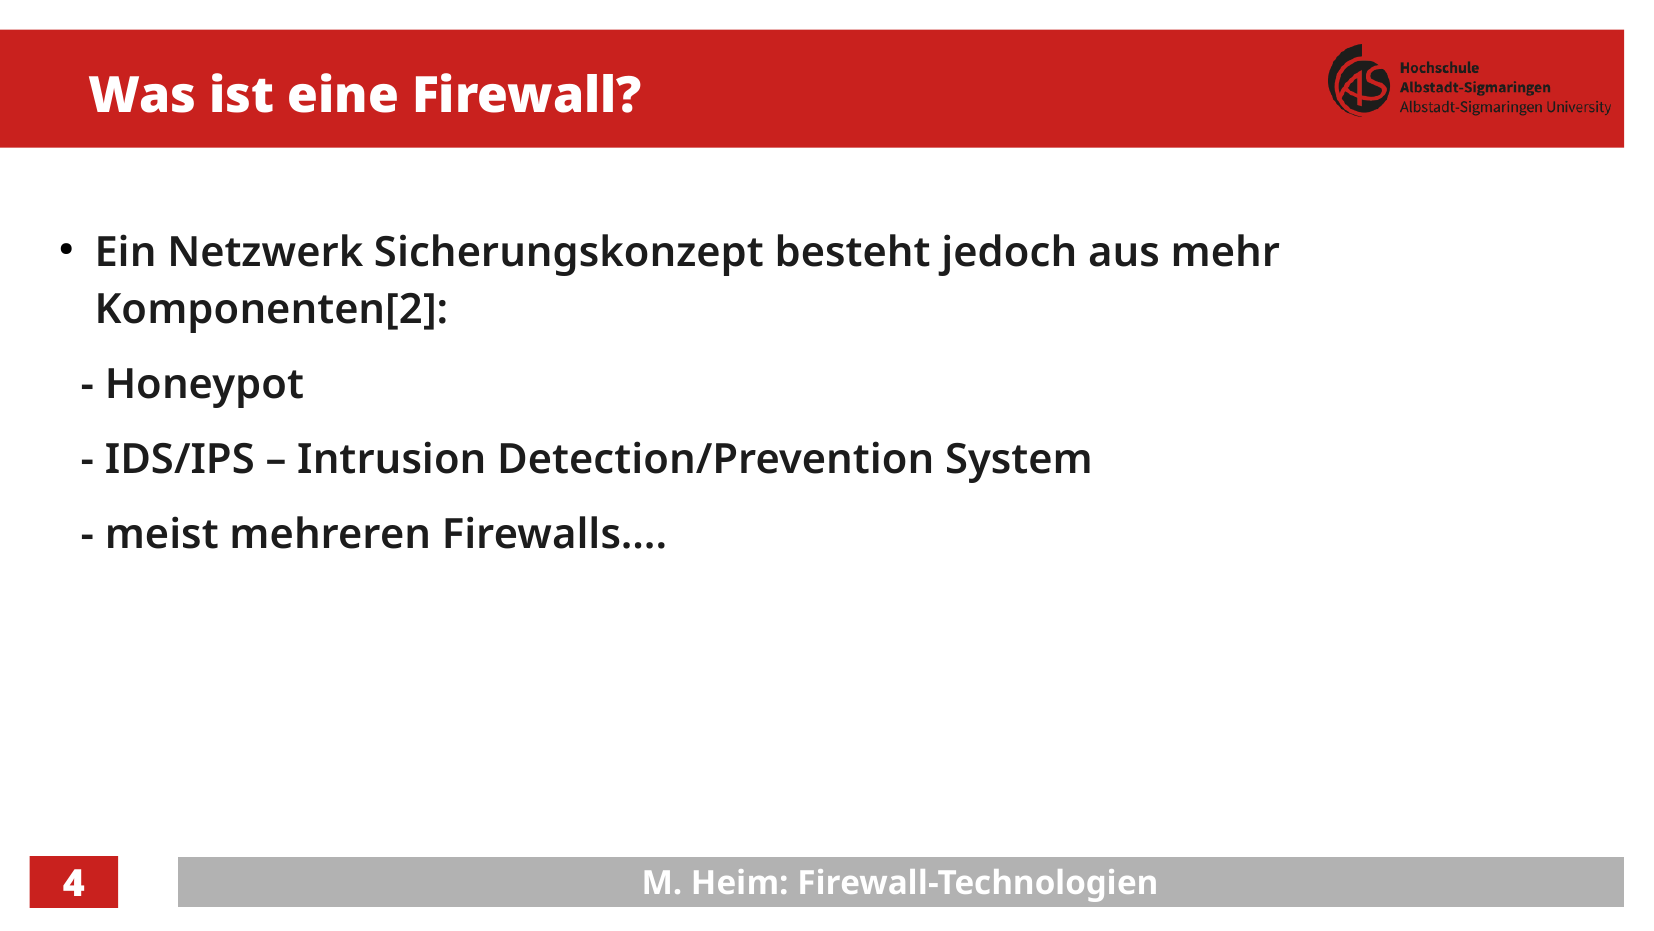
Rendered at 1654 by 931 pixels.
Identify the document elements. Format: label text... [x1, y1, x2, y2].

list Ein Netzwerk Sicherungskonzept besteht jedoch aus mehr Komponenten[2]: - Honeypot - IDS/IPS – Intrusion Detection/Prevention System - meist mehreren Firewalls…. [59, 221, 1565, 798]
title Was ist eine Firewall? [88, 53, 1359, 128]
picture [1328, 0, 1611, 162]
